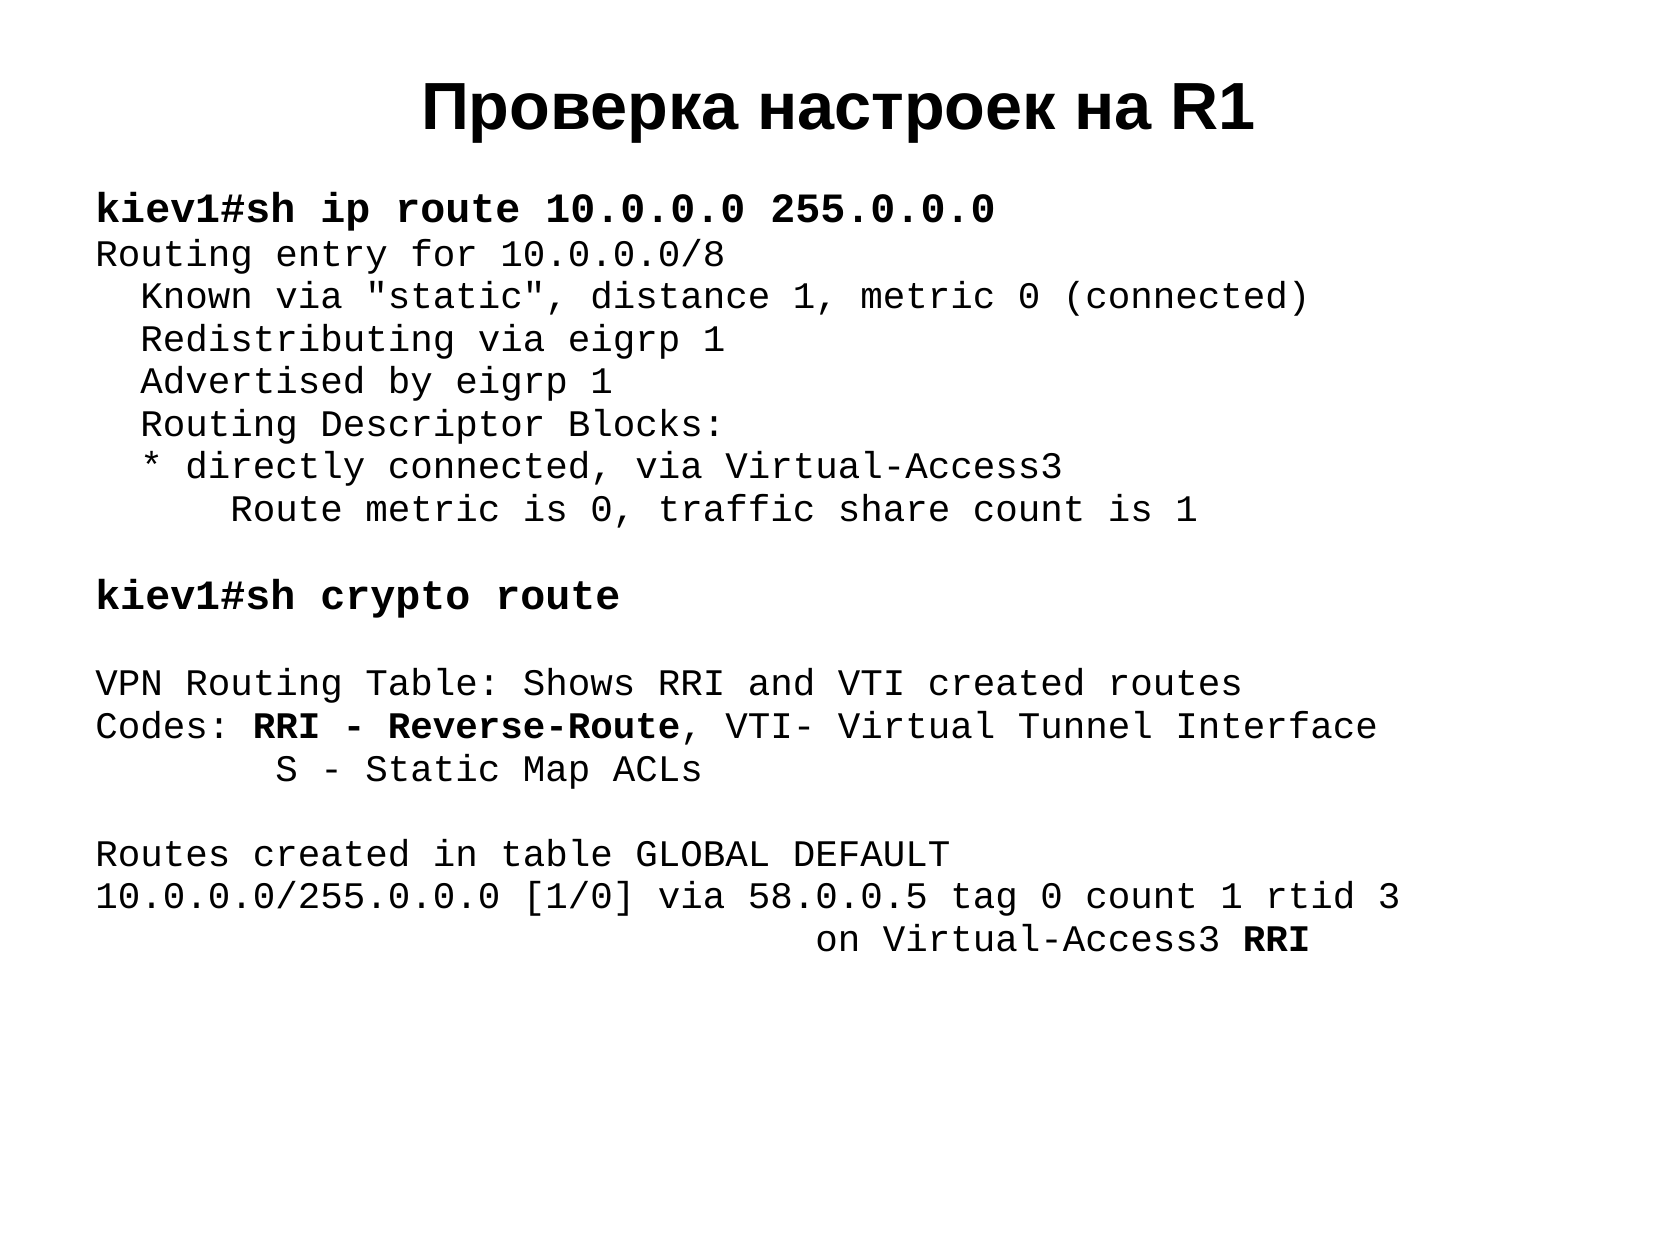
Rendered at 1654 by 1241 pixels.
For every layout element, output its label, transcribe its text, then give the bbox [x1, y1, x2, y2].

list kiev1#sh ip route 10.0.0.0 255.0.0.0 Routing entry for 10.0.0.0/8 Known via "static", distance 1, metric 0 (connected) Redistributing via eigrp 1 Advertised by eigrp 1 Routing Descriptor Blocks: * directly connected, via Virtual-Access3 Route metric is 0, traffic share count is 1 kiev1#sh crypto route VPN Routing Table: Shows RRI and VTI created routes Codes: RRI - Reverse-Route, VTI- Virtual Tunnel Interface S - Static Map ACLs Routes created in table GLOBAL DEFAULT 10.0.0.0/255.0.0.0 [1/0] via 58.0.0.5 tag 0 count 1 rtid 3 on Virtual-Access3 RRI [95, 187, 1538, 1208]
text_box Проверка настроек на R1 [64, 37, 1613, 151]
